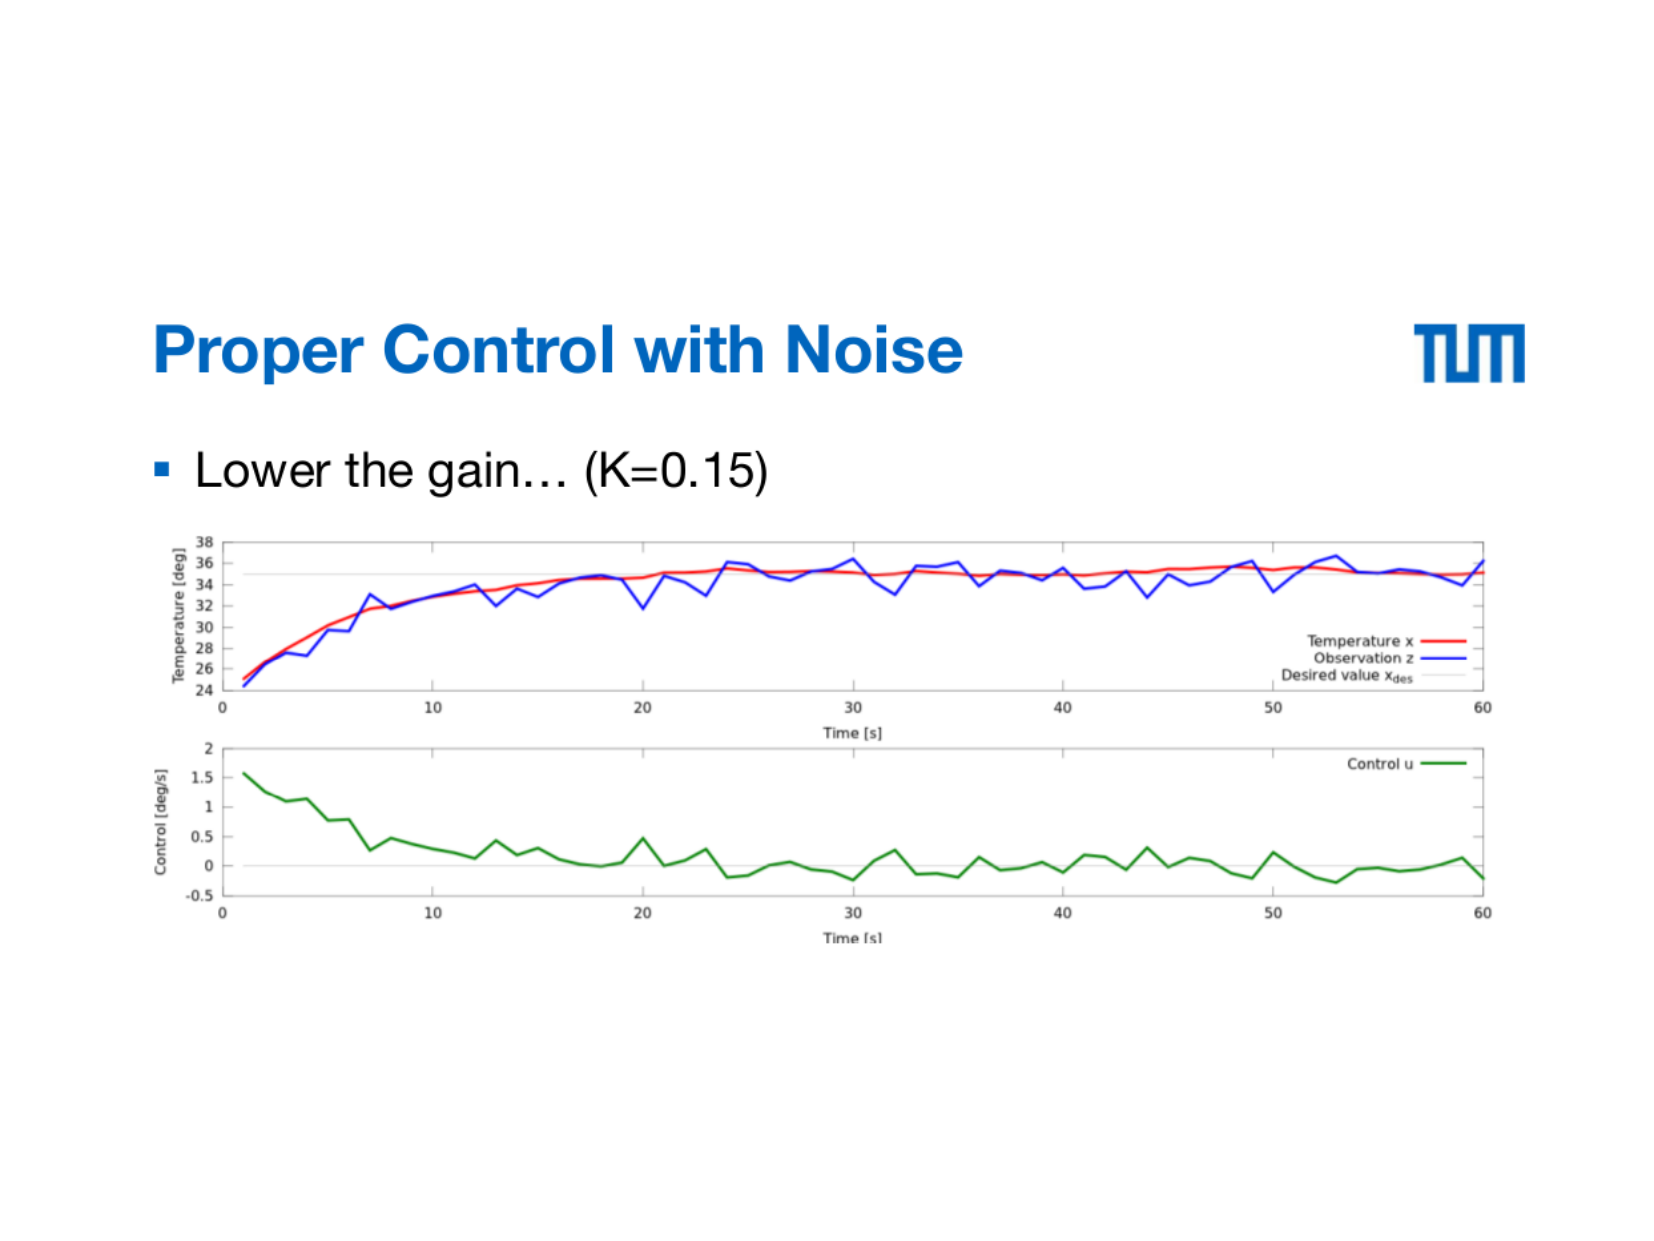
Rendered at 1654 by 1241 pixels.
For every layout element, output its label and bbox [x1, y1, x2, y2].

picture [96, 290, 1557, 1010]
